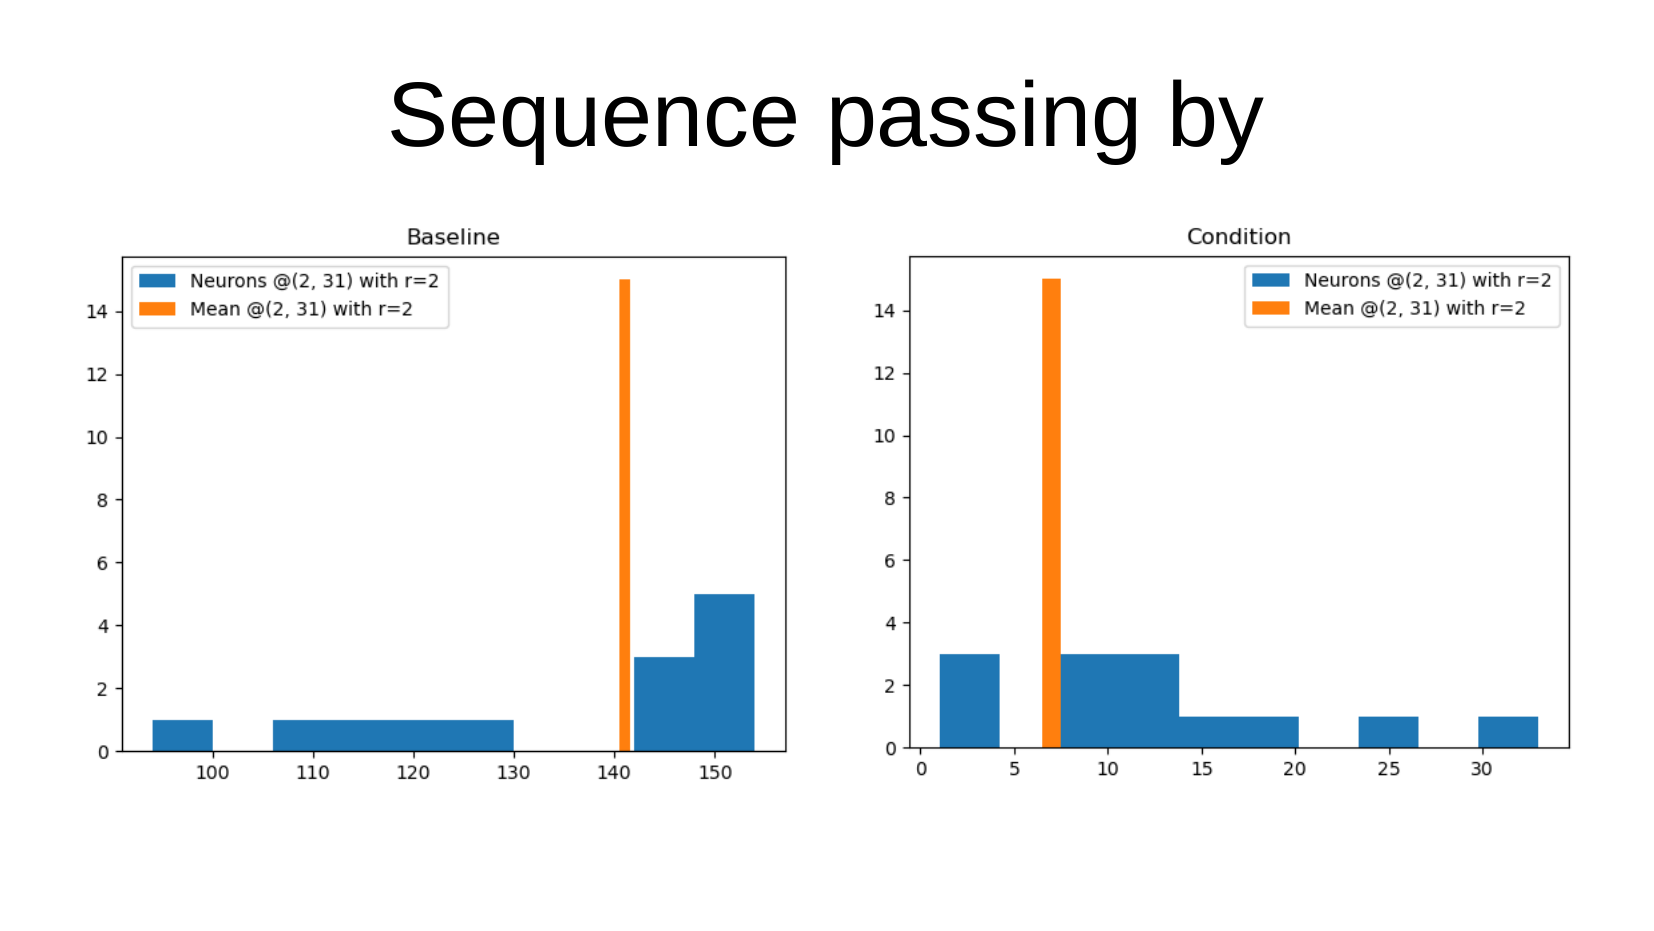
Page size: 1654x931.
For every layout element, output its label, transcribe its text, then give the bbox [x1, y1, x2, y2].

picture [15, 179, 1654, 822]
title Sequence passing by [82, 37, 1571, 179]
